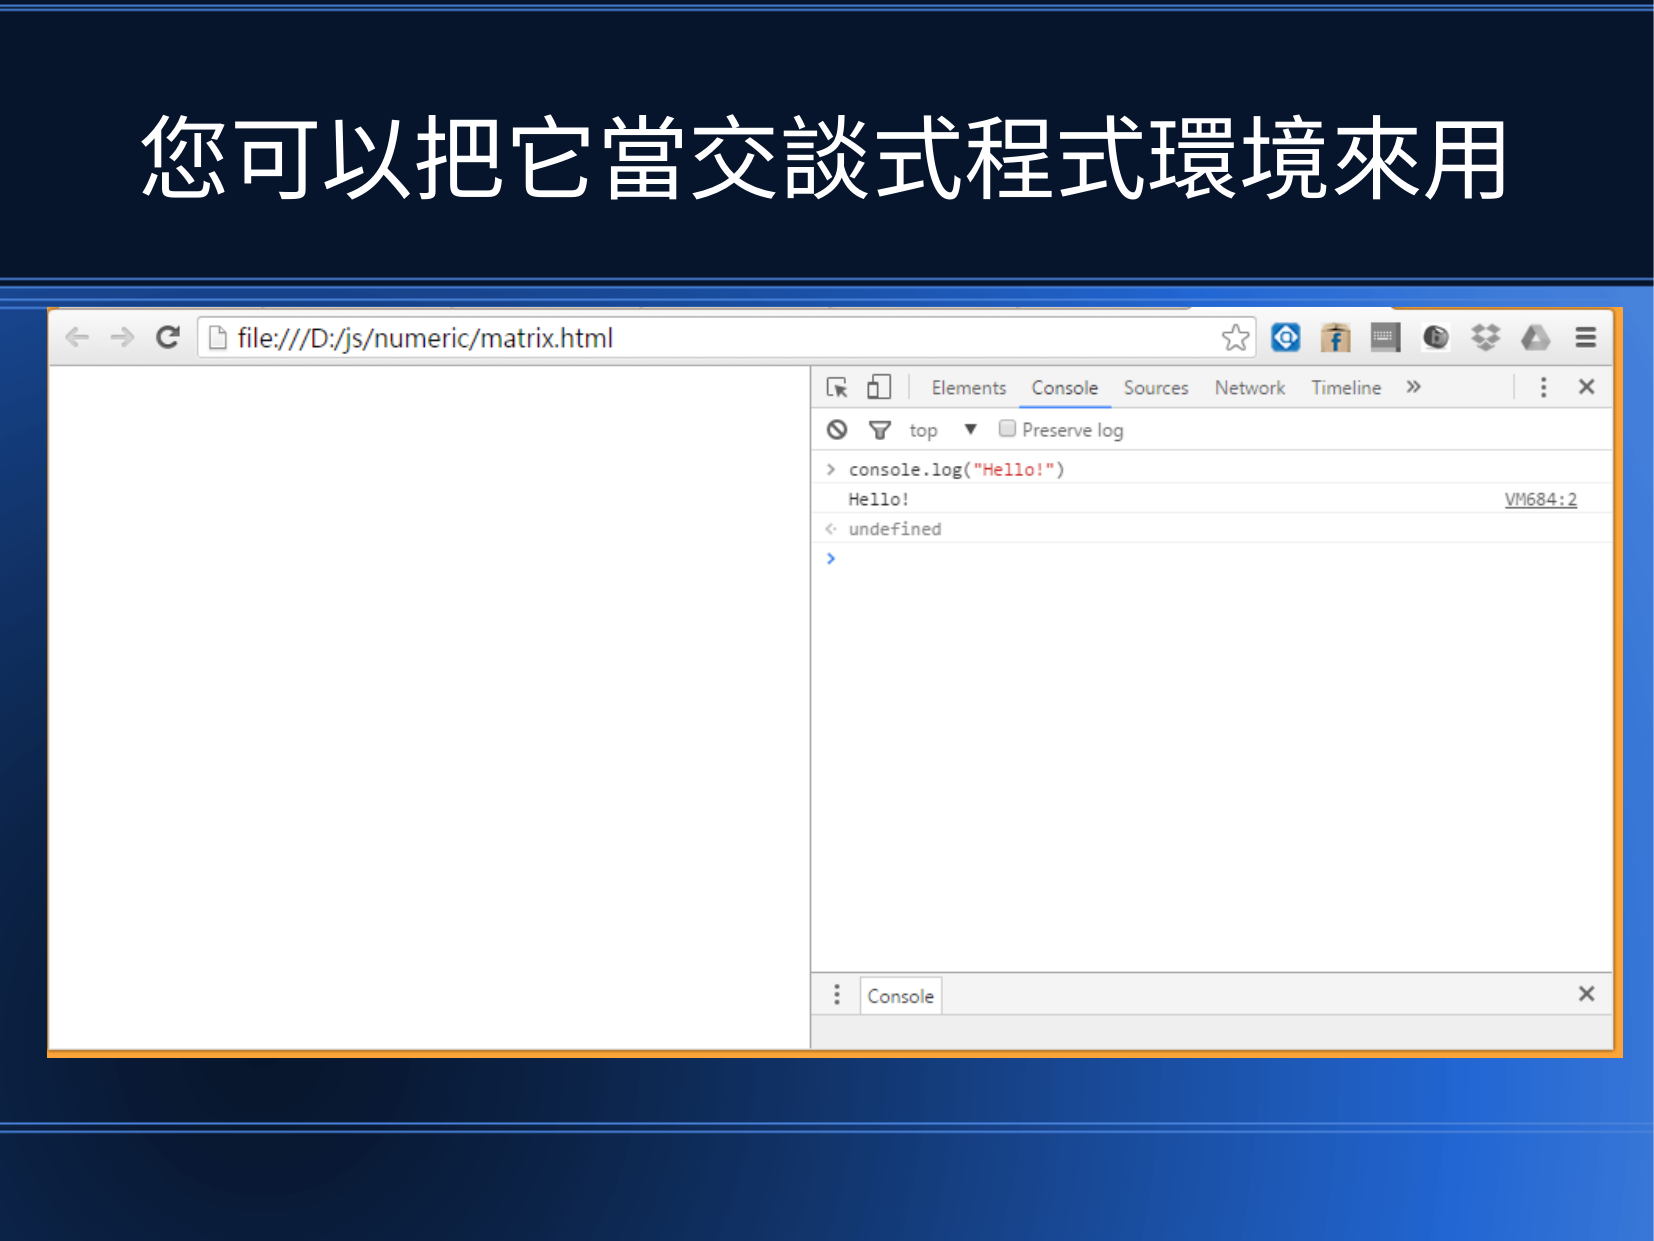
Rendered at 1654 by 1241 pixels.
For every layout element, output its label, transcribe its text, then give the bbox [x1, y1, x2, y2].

title 您可以把它當交談式程式環境來用 [82, 49, 1571, 257]
picture [0, 0, 1654, 1241]
